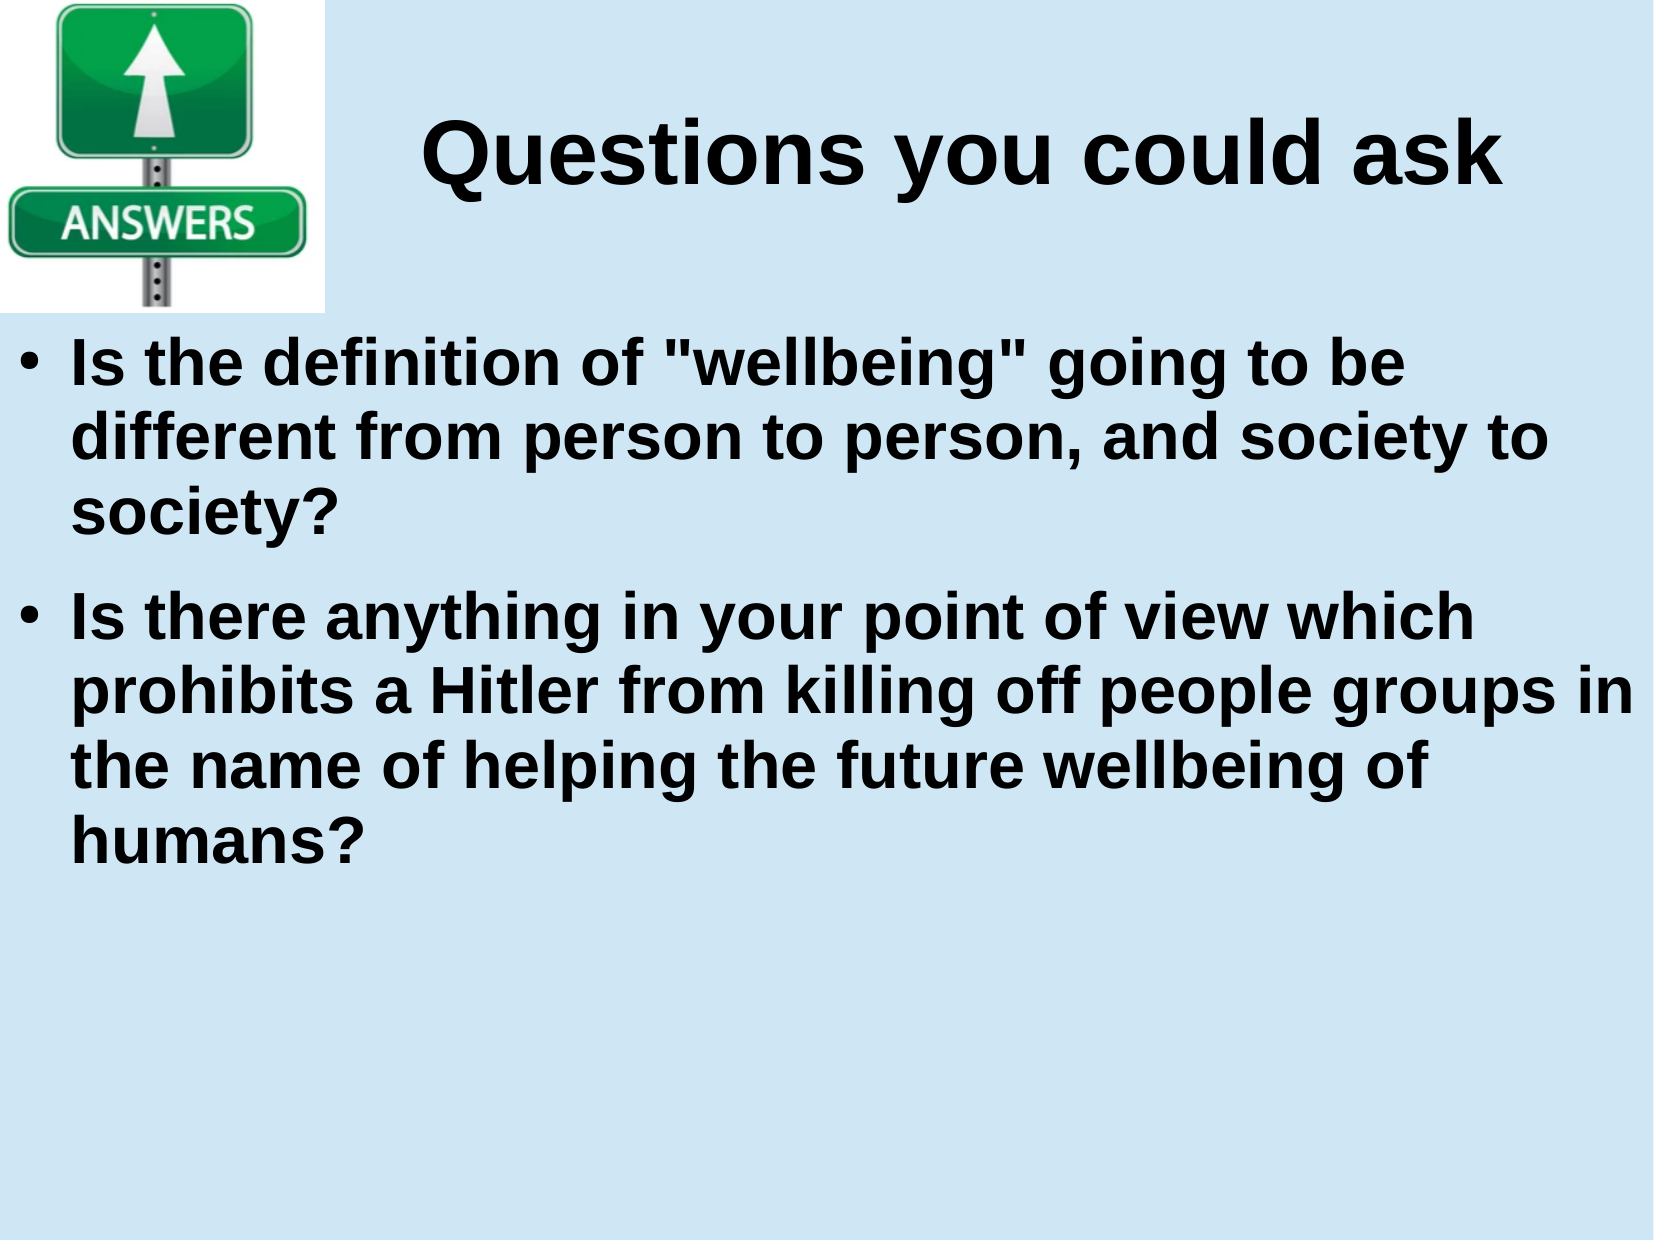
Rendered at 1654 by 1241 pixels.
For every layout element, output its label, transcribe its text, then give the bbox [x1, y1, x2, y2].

list Is the definition of "wellbeing" going to be different from person to person, and society to society? Is there anything in your point of view which prohibits a Hitler from killing off people groups in the name of helping the future wellbeing of humans? [0, 324, 1654, 1241]
title Questions you could ask [354, 49, 1571, 257]
picture [0, 0, 325, 313]
